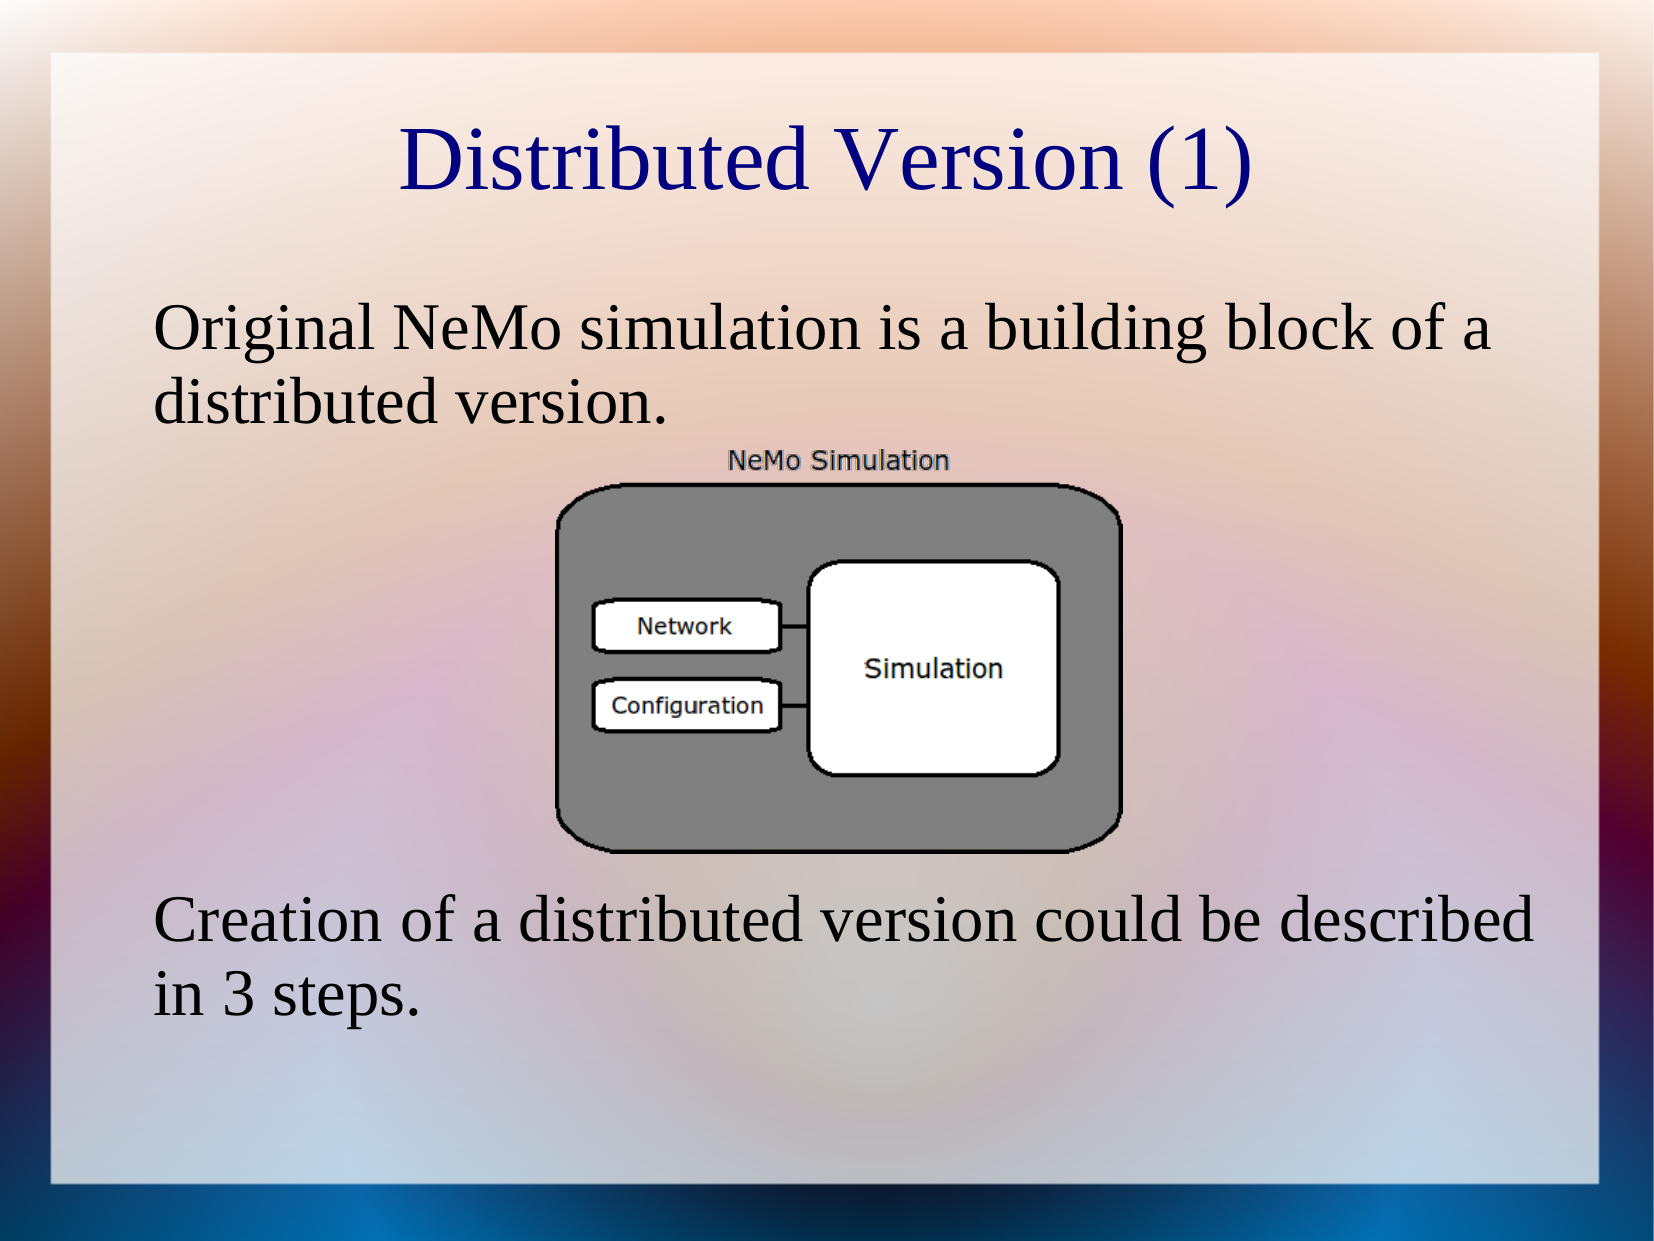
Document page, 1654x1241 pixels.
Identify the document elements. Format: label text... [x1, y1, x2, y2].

list Original NeMo simulation is a building block of a distributed version. Creation of a distributed version could be described in 3 steps. [82, 290, 1571, 1031]
picture [0, 0, 1654, 1241]
title Distributed Version (1) [82, 55, 1571, 263]
